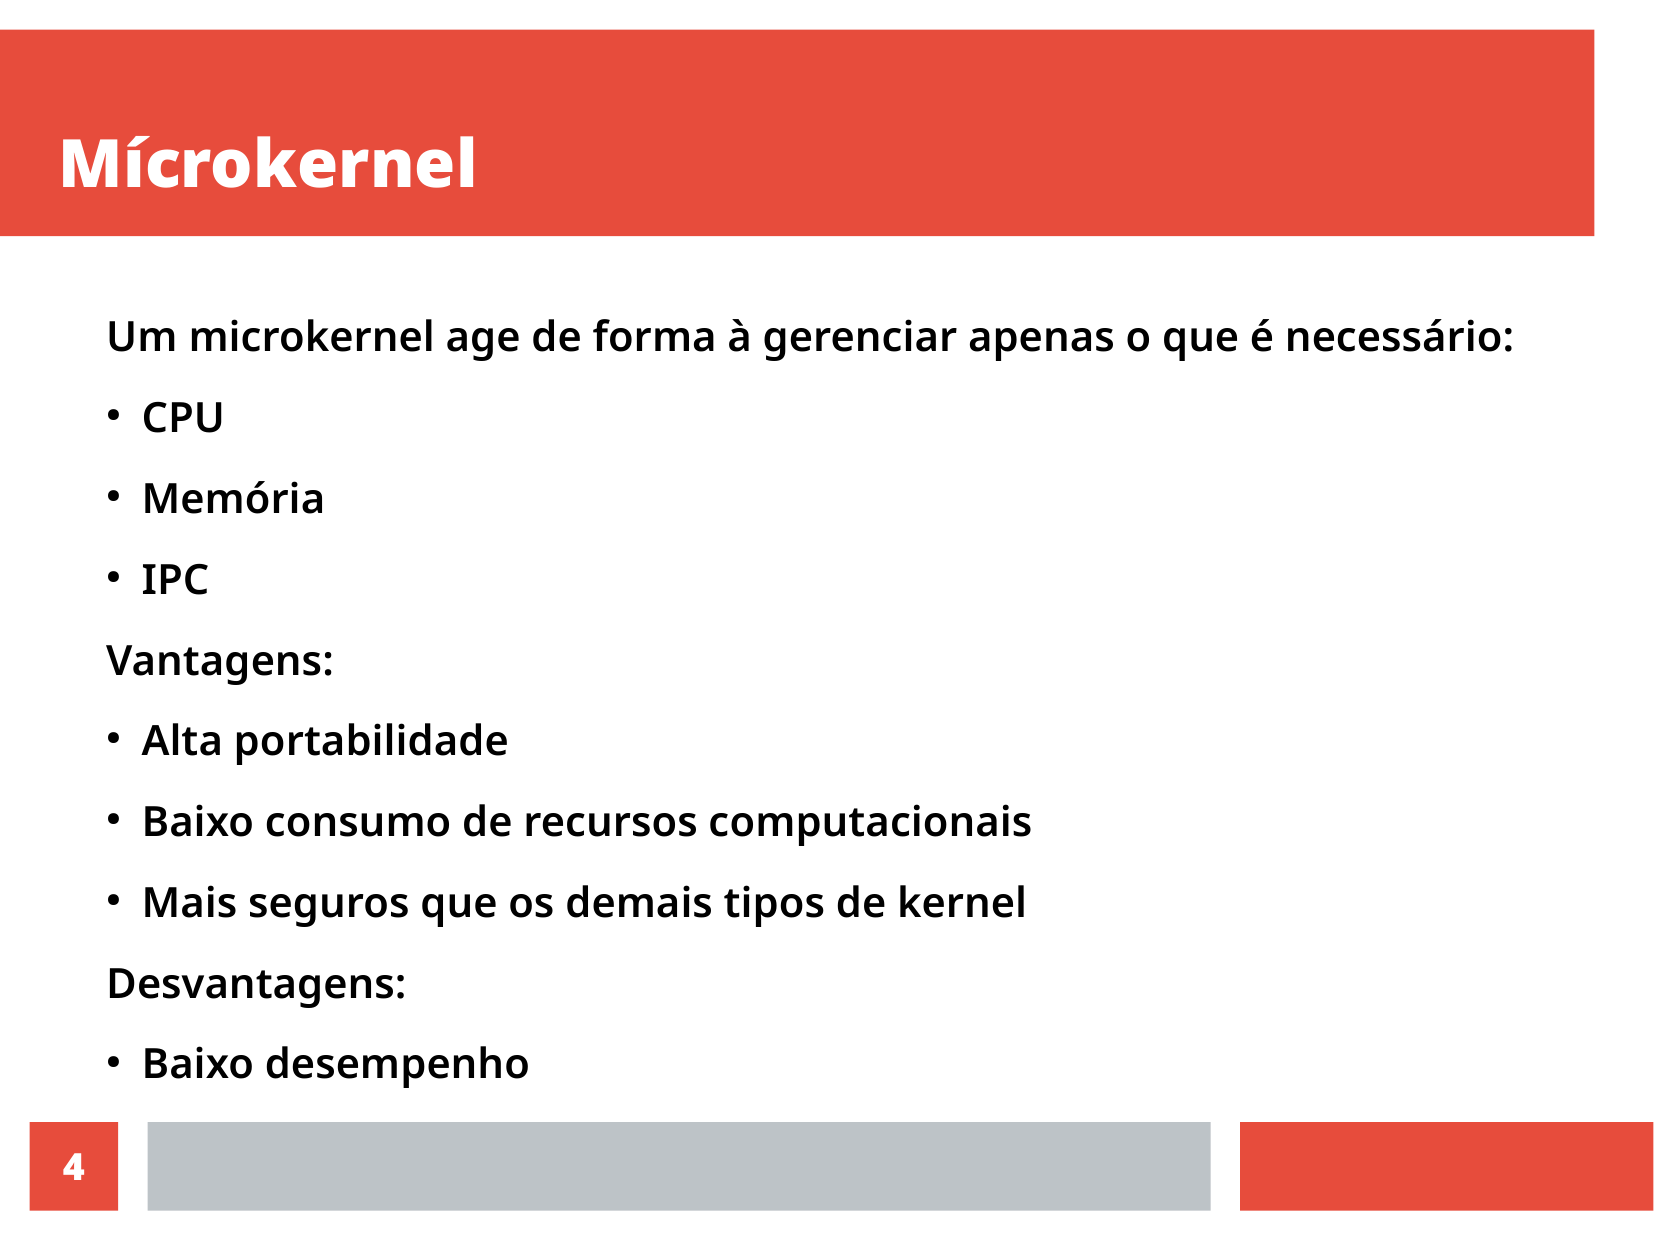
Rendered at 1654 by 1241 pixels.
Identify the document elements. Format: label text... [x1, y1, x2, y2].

title Mícrokernel [59, 59, 1595, 207]
list Um microkernel age de forma à gerenciar apenas o que é necessário: CPU Memória IPC Vantagens: Alta portabilidade Baixo consumo de recursos computacionais Mais seguros que os demais tipos de kernel Desvantagens: Baixo desempenho [106, 307, 1565, 1093]
